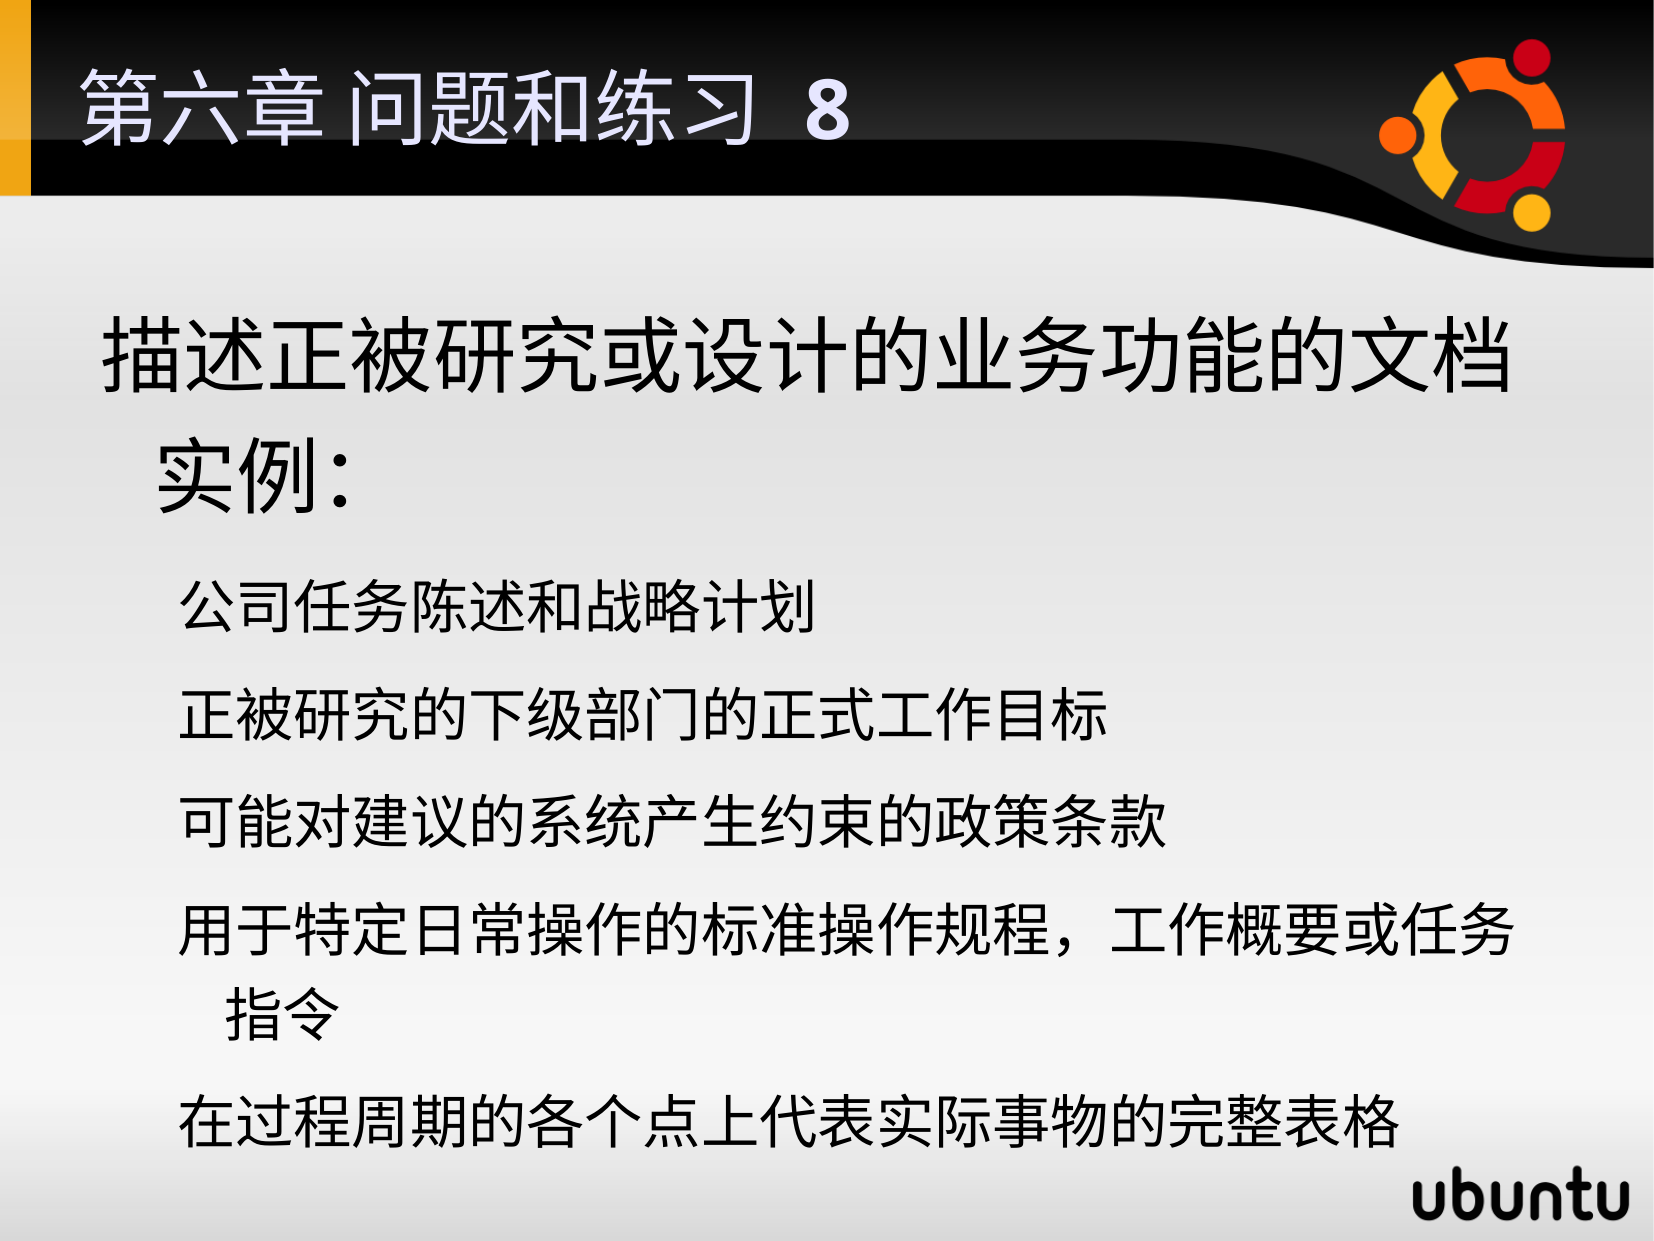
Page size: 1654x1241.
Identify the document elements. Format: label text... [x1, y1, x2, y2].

list 描述正被研究或设计的业务功能的文档实例： 公司任务陈述和战略计划 正被研究的下级部门的正式工作目标 可能对建议的系统产生约束的政策条款 用于特定日常操作的标准操作规程，工作概要或任务指令 在过程周期的各个点上代表实际事物的完整表格 [82, 290, 1571, 1096]
title 第六章 问题和练习 8 [76, 7, 1565, 200]
picture [0, 0, 1654, 1241]
